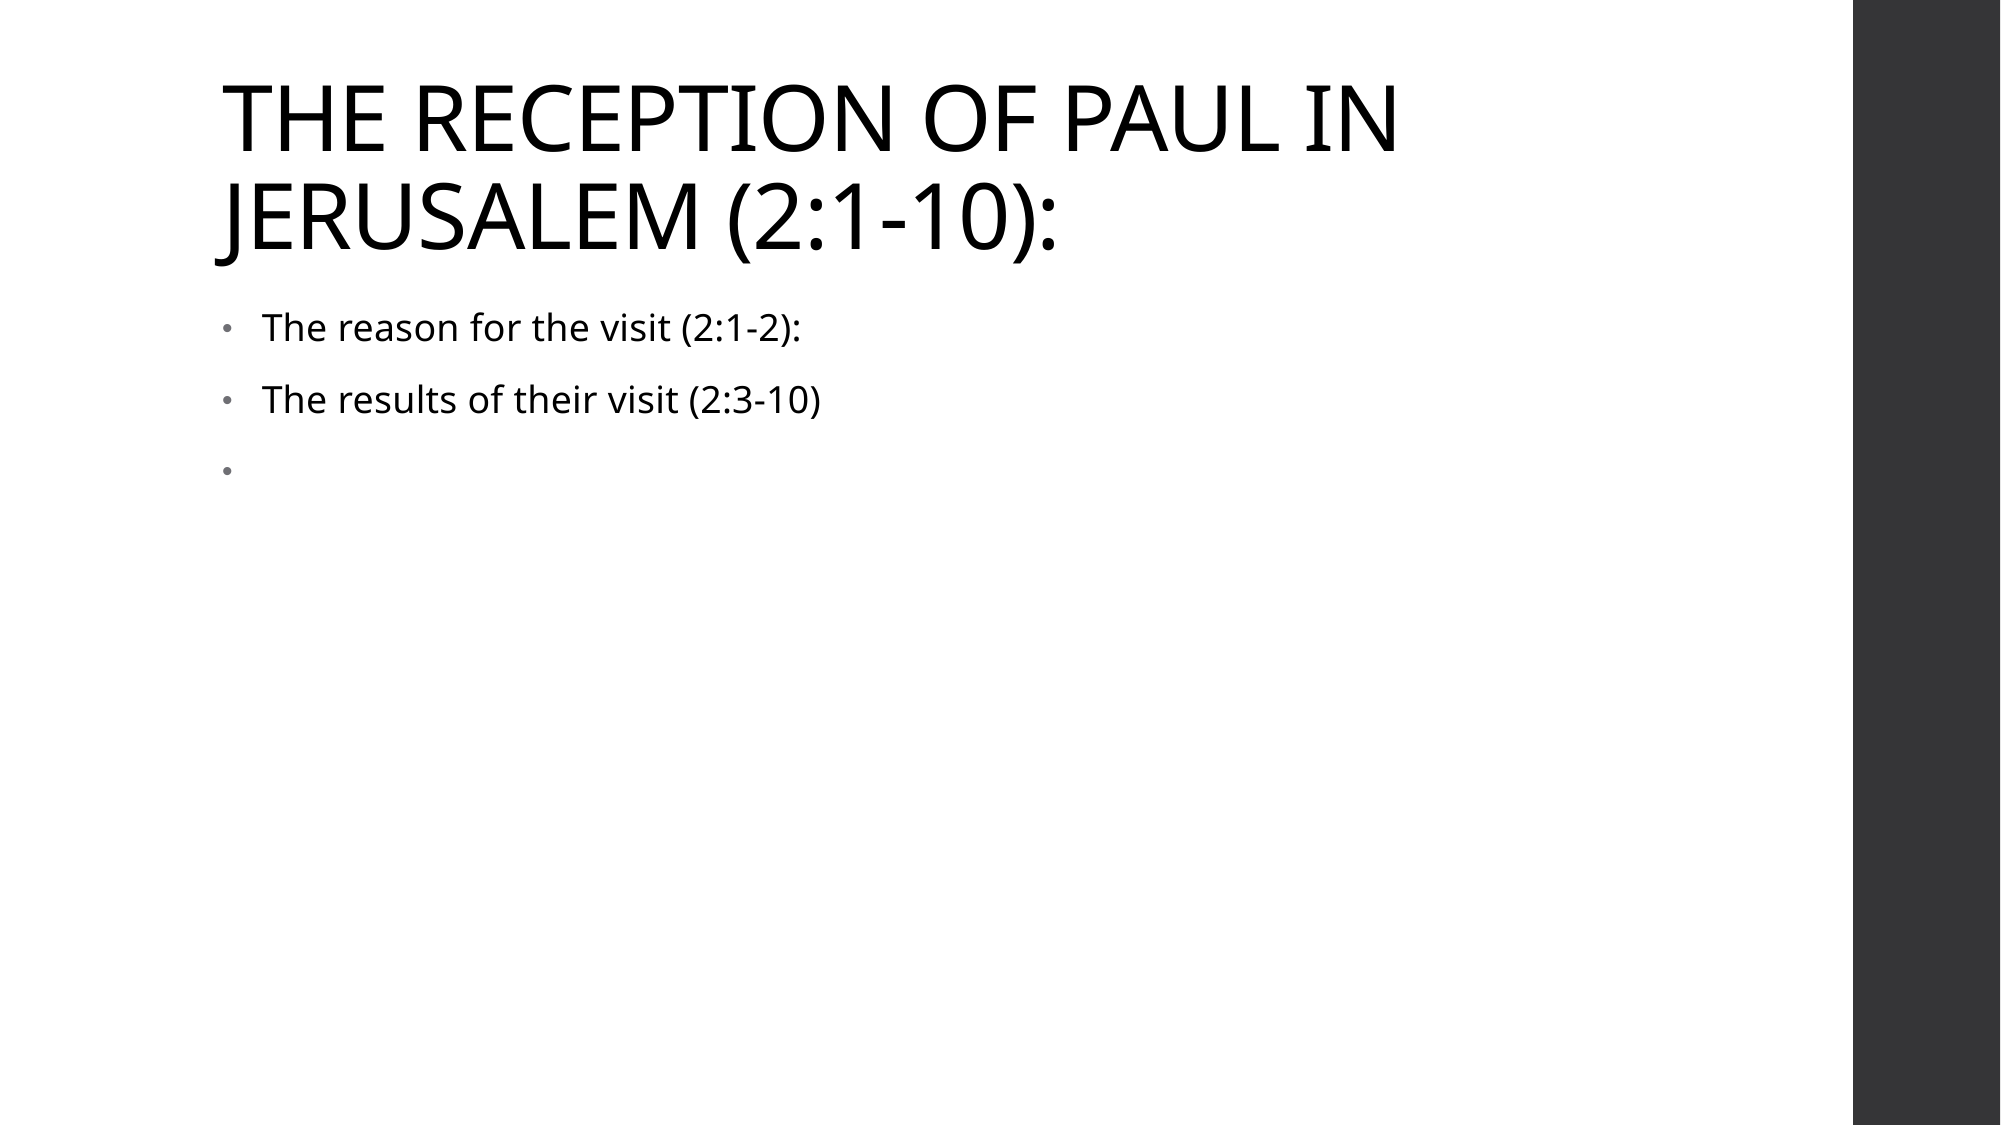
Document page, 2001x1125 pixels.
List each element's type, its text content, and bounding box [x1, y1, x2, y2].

title THE RECEPTION OF PAUL IN JERUSALEM (2:1-10): [206, 60, 1797, 278]
list The reason for the visit (2:1-2): The results of their visit (2:3-10) [206, 299, 1617, 1014]
